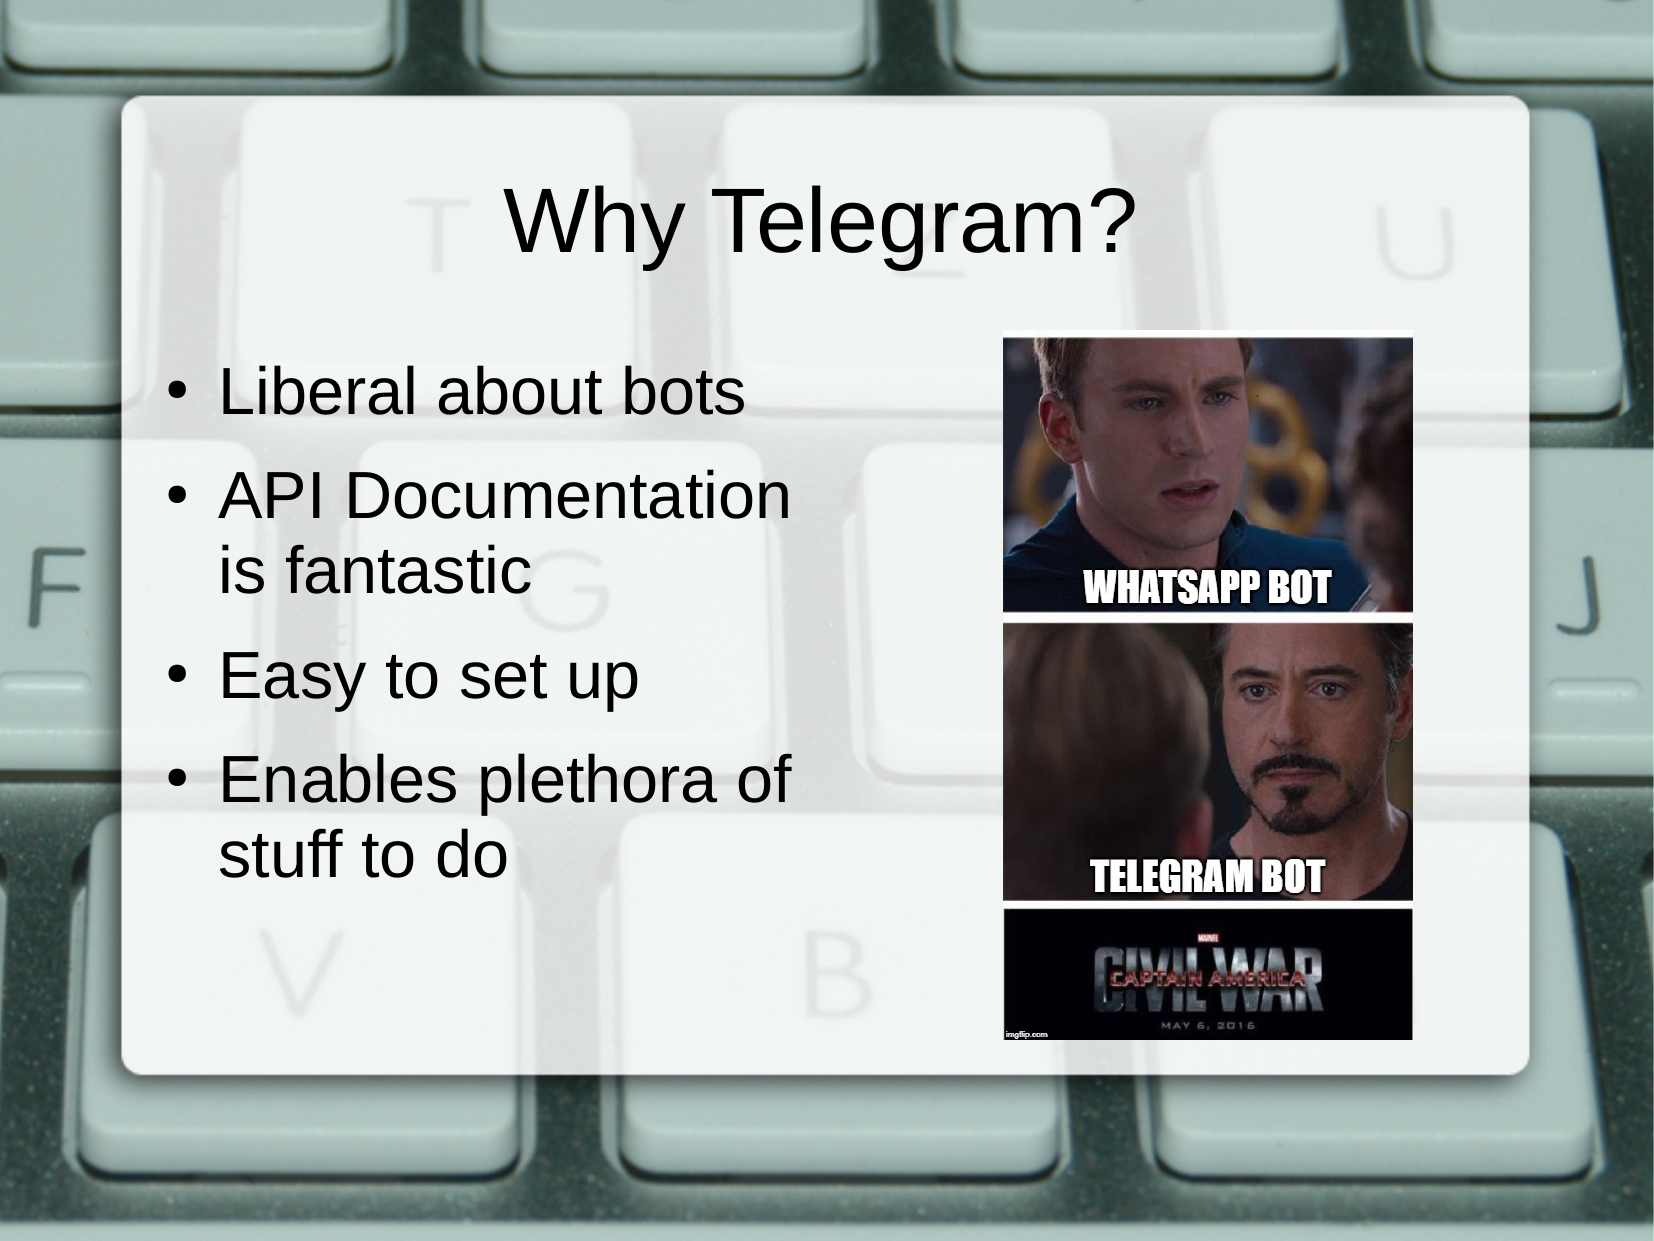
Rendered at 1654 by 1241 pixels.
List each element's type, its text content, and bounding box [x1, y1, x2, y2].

list Liberal about bots API Documentation is fantastic Easy to set up Enables plethora of stuff to do [147, 354, 811, 1063]
title Why Telegram? [135, 117, 1506, 325]
picture [0, 0, 1654, 1241]
